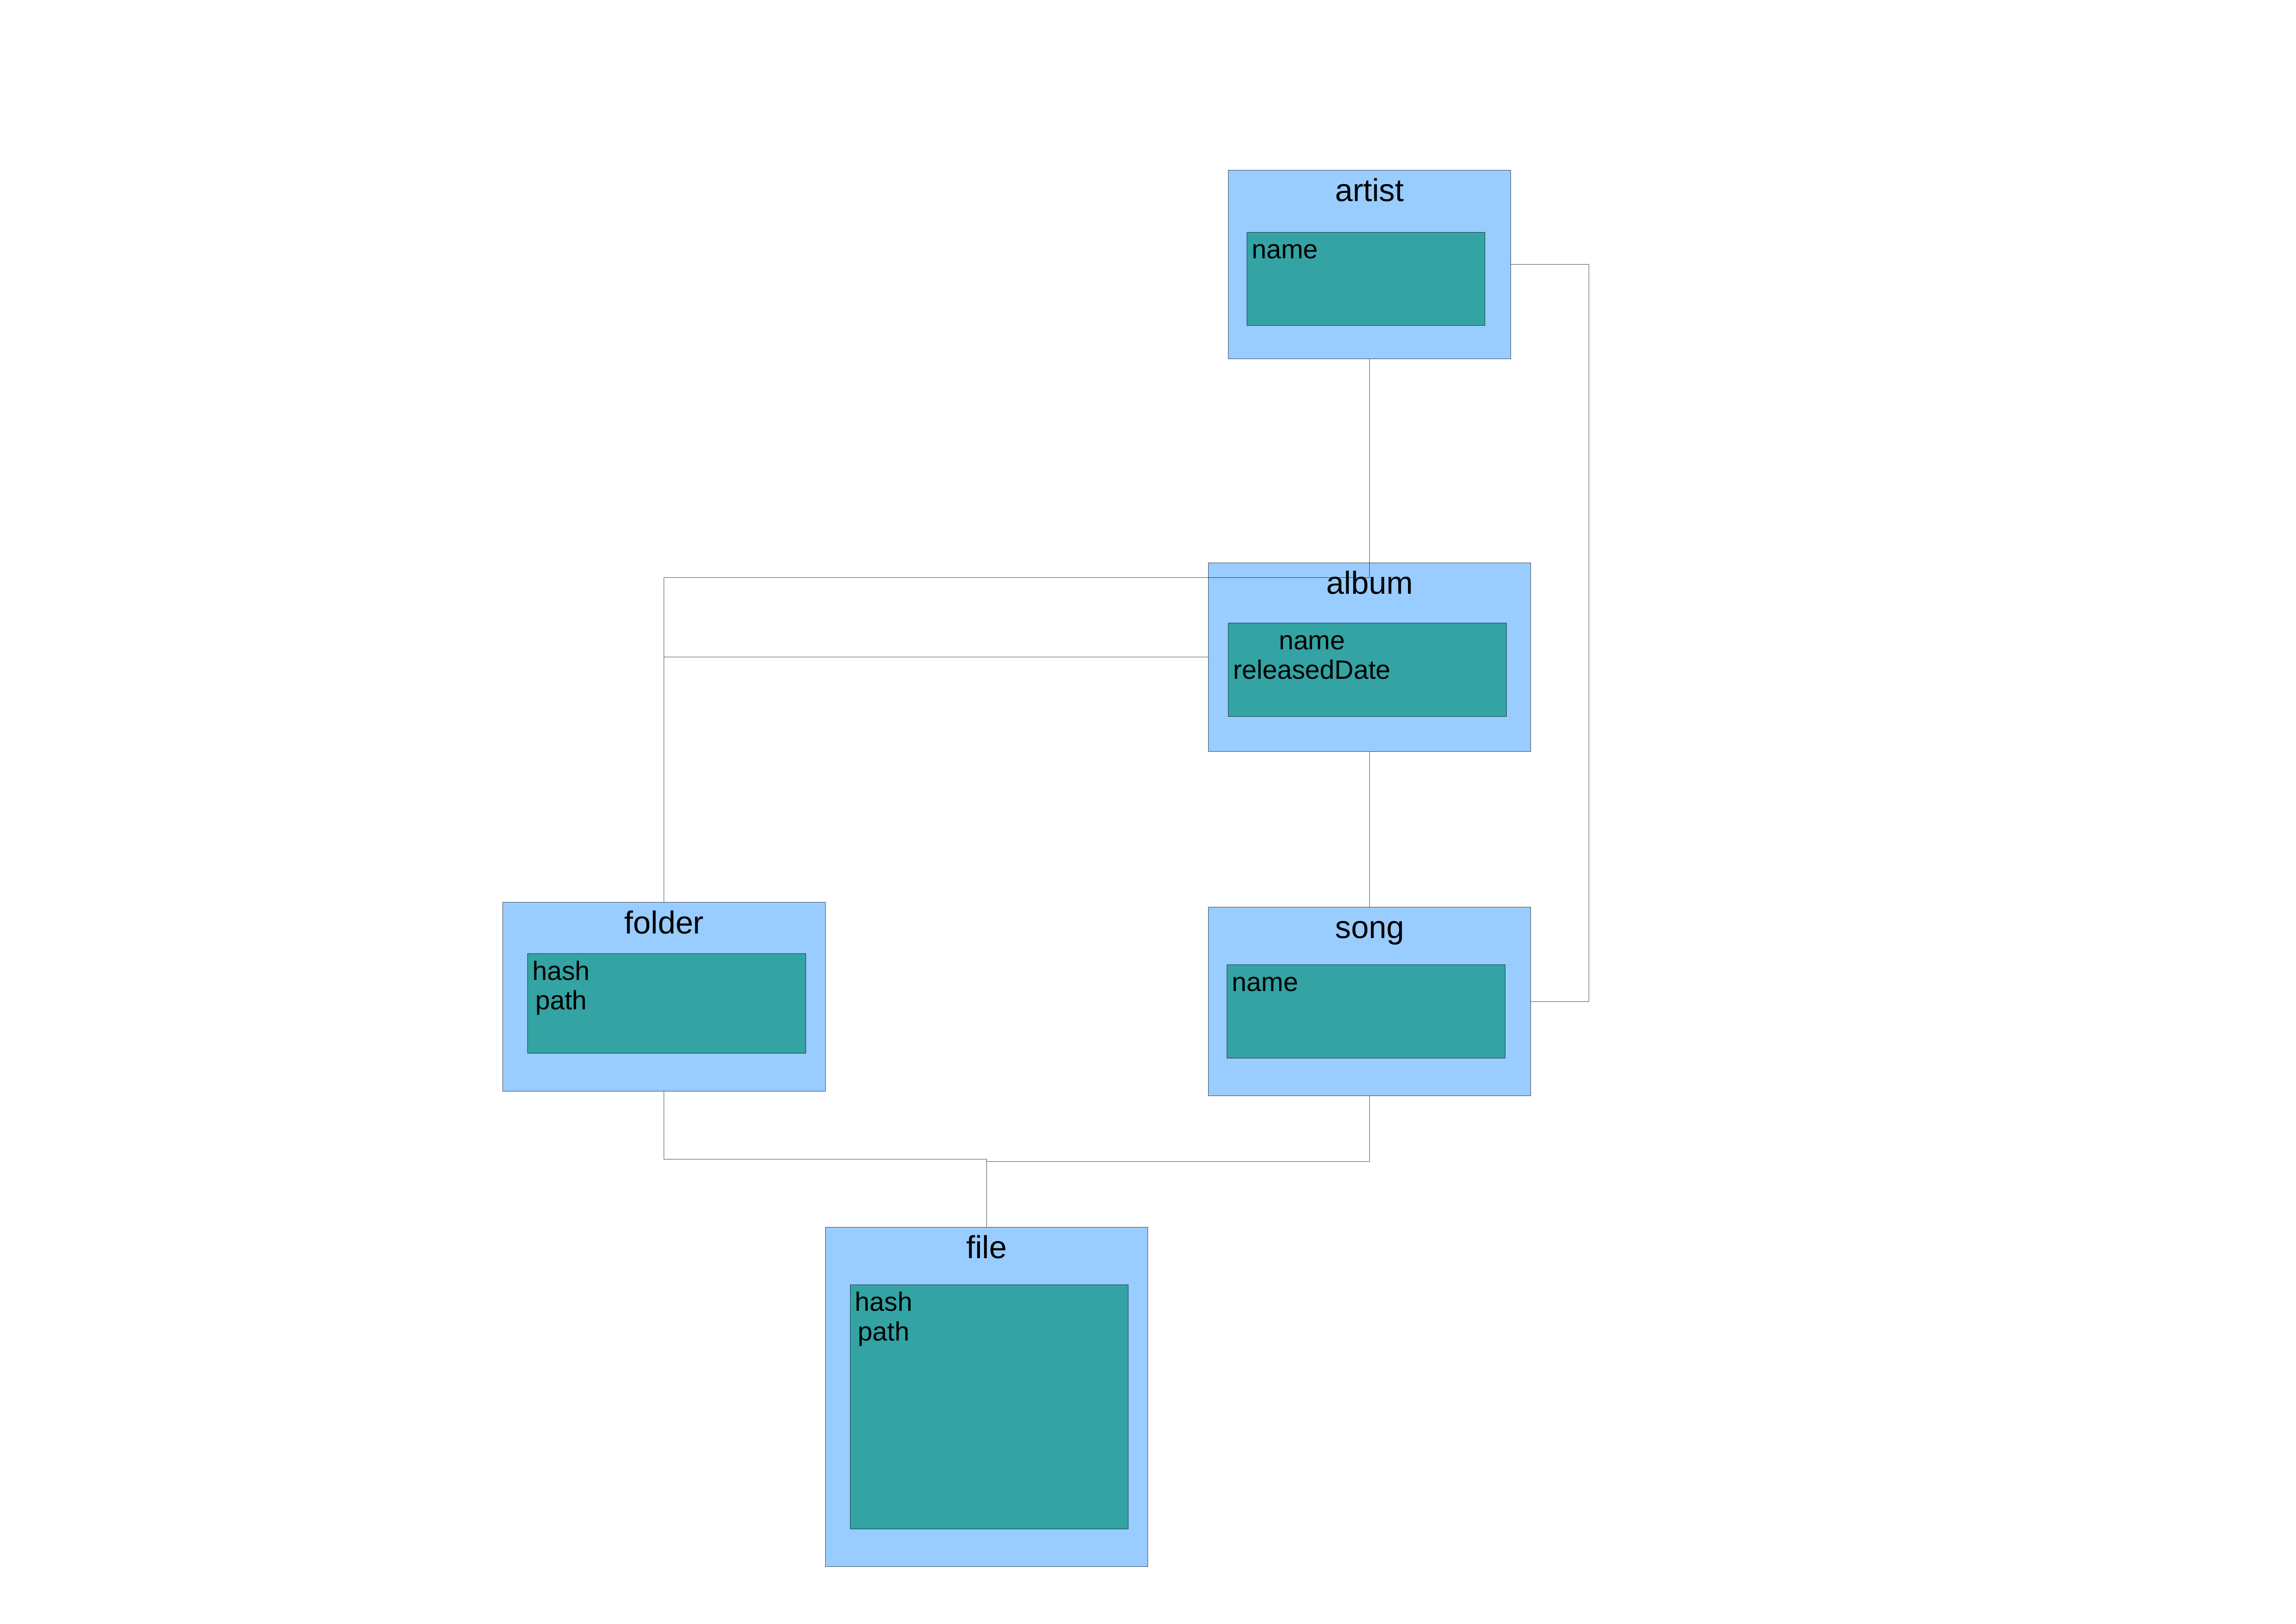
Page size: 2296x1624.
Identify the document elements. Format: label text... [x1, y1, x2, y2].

text_box album [1330, 586, 1339, 592]
text_box hash path [527, 953, 806, 1053]
text_box hash path [850, 1285, 1128, 1529]
text_box album [1208, 563, 1531, 752]
text_box artist [1228, 170, 1511, 359]
text_box album [1208, 563, 1369, 577]
text_box name [1247, 232, 1485, 326]
text_box file [825, 1227, 1148, 1567]
text_box name [1227, 965, 1505, 1058]
text_box name releasedDate [1228, 623, 1507, 717]
text_box song [1208, 907, 1531, 1096]
text_box folder [503, 902, 826, 1091]
text_box album [1356, 579, 1364, 592]
